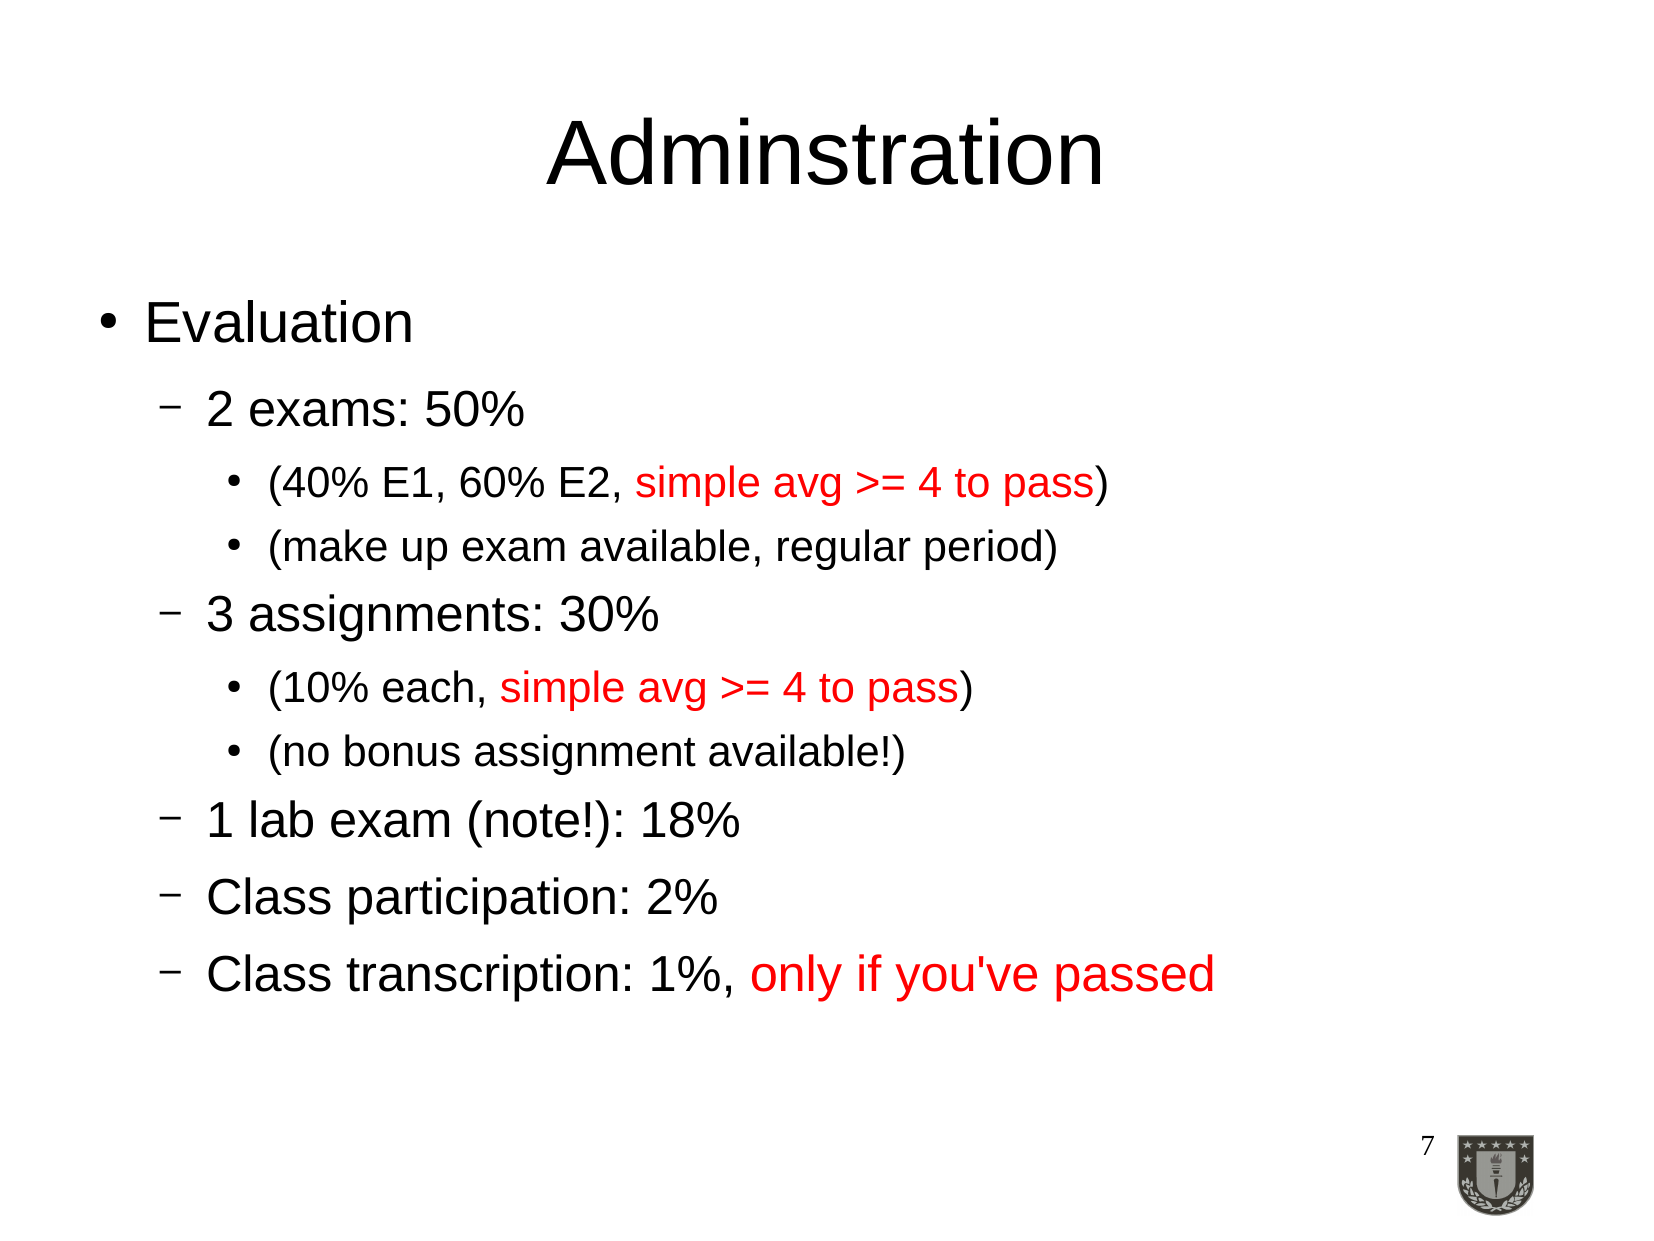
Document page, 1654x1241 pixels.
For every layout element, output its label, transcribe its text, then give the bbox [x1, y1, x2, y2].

list Evaluation 2 exams: 50% (40% E1, 60% E2, simple avg >= 4 to pass) (make up exam available, regular period) 3 assignments: 30% (10% each, simple avg >= 4 to pass) (no bonus assignment available!) 1 lab exam (note!): 18% Class participation: 2% Class transcription: 1%, only if you've passed [82, 290, 1538, 1010]
picture [1457, 1135, 1534, 1216]
title Adminstration [82, 49, 1571, 257]
